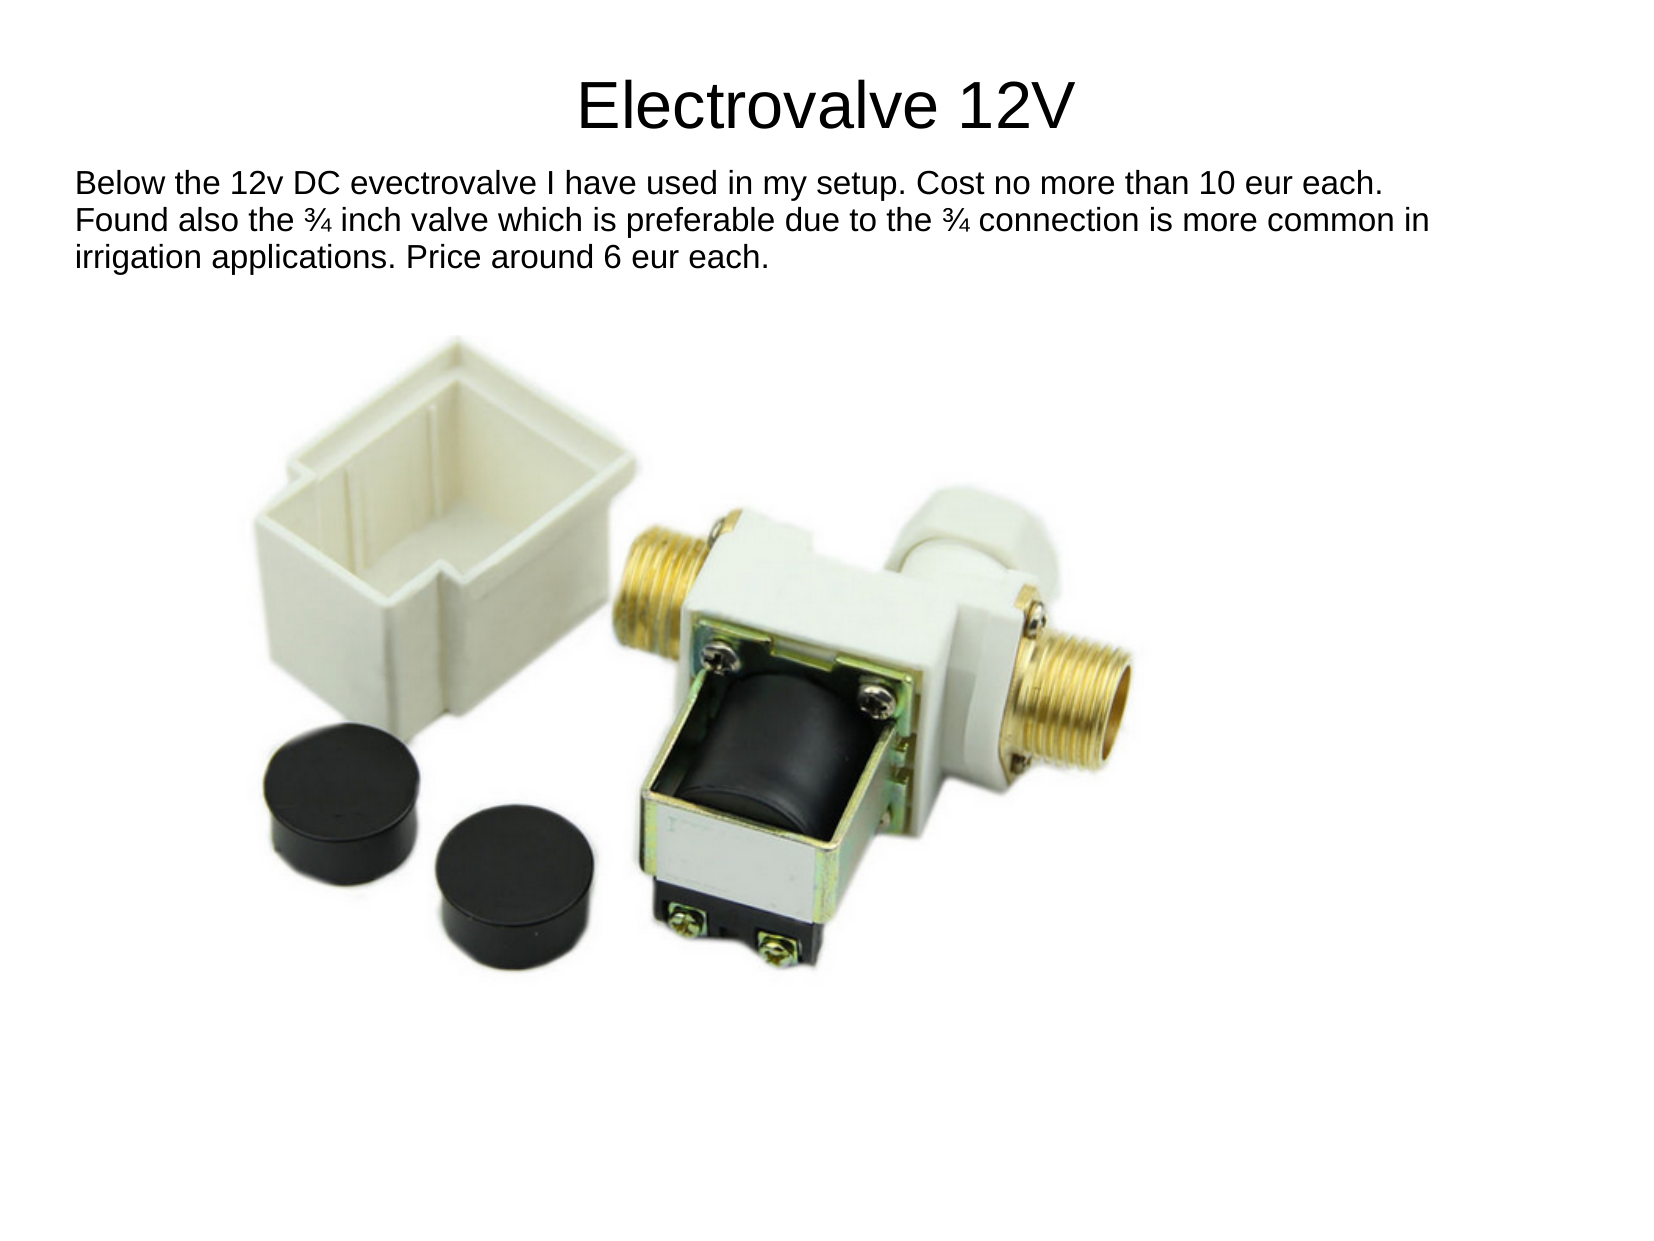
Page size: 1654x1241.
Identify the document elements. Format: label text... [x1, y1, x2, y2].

text_box Below the 12v DC evectrovalve I have used in my setup. Cost no more than 10 eur each. Found also the ¾ inch valve which is preferable due to the ¾ connection is more common in irrigation applications. Price around 6 eur each. [60, 157, 1538, 323]
title Electrovalve 12V [82, 45, 1571, 167]
picture [210, 335, 1165, 991]
